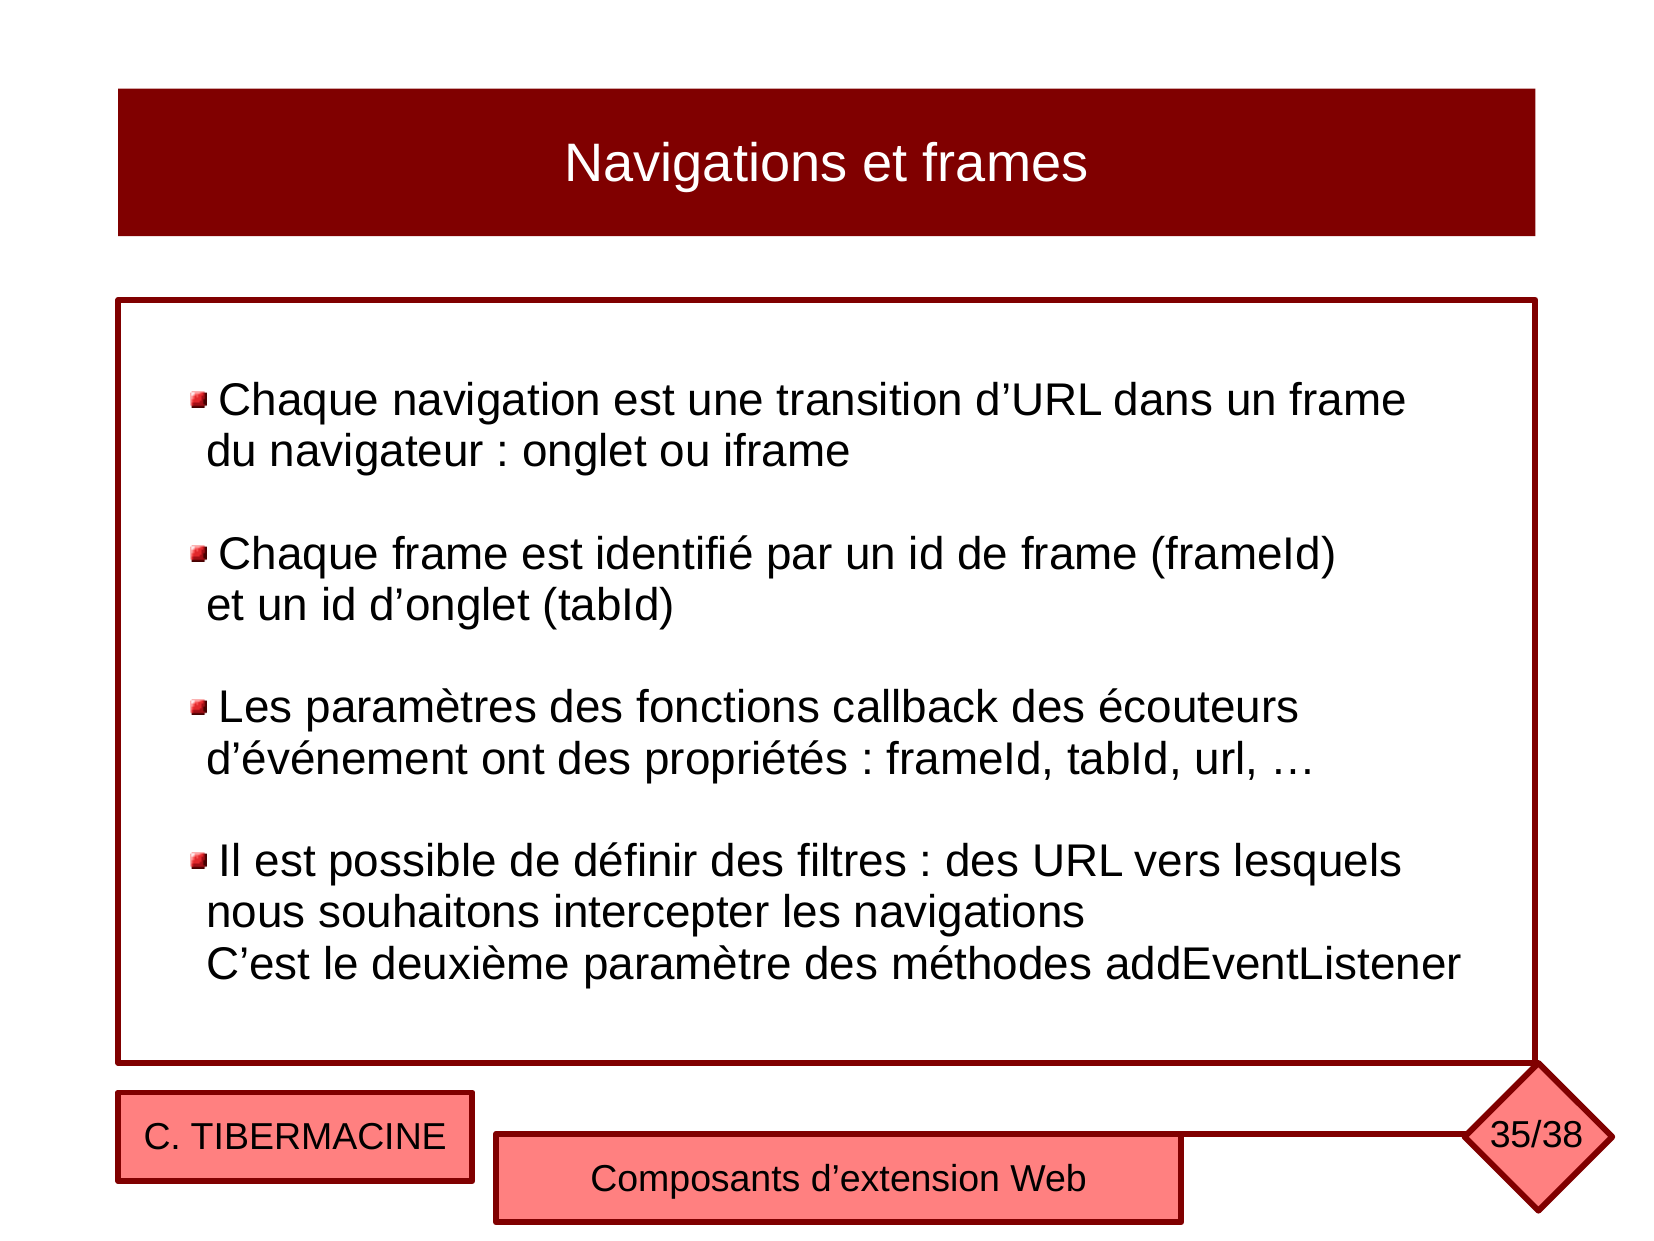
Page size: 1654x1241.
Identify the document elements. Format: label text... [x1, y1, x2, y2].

text_box Chaque navigation est une transition d’URL dans un frame du navigateur : onglet ou iframe Chaque frame est identifié par un id de frame (frameId) et un id d’onglet (tabId) Les paramètres des fonctions callback des écouteurs d’événement ont des propriétés : frameId, tabId, url, … Il est possible de définir des filtres : des URL vers lesquels nous souhaitons intercepter les navigations C’est le deuxième paramètre des méthodes addEventListener [118, 299, 1536, 1063]
text_box [1495, 1062, 1582, 1106]
text_box C. TIBERMACINE [118, 1092, 473, 1182]
text_box [1490, 1163, 1587, 1211]
picture [190, 852, 207, 869]
text_box Navigations et frames [118, 88, 1536, 237]
picture [190, 391, 207, 408]
text_box [1464, 1126, 1475, 1148]
text_box <numéro>/38 [1475, 1106, 1654, 1163]
picture [190, 545, 207, 562]
text_box Composants d’extension Web [496, 1133, 1182, 1223]
picture [190, 699, 207, 715]
